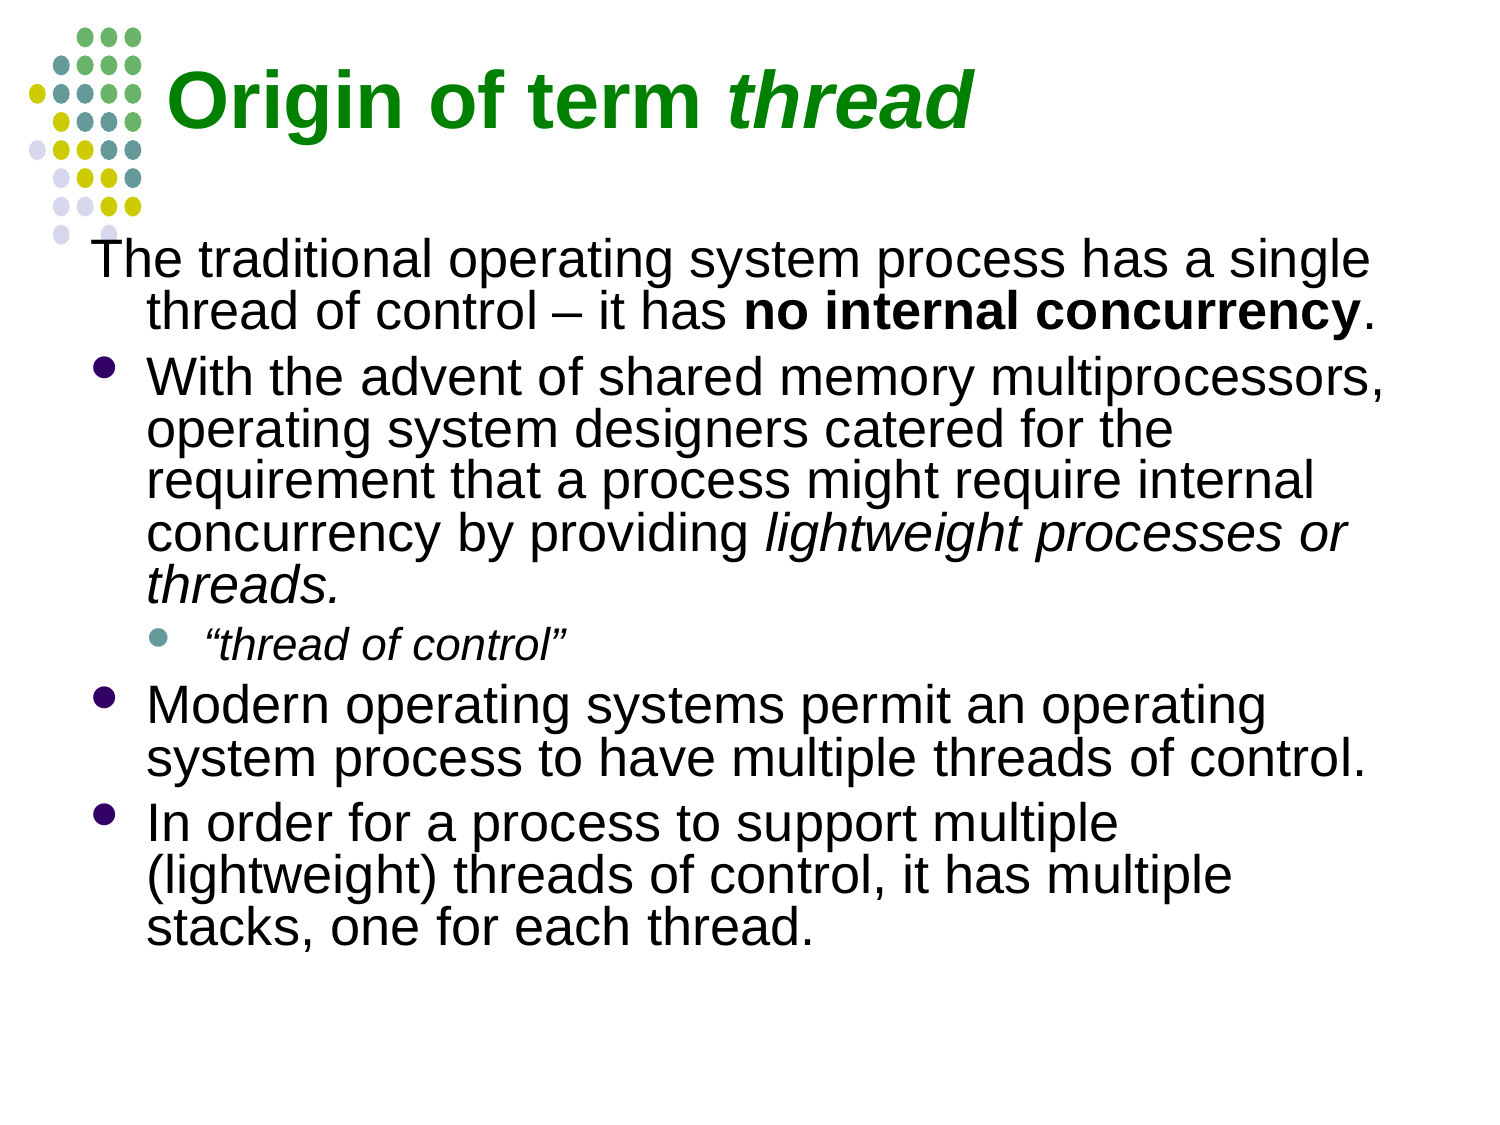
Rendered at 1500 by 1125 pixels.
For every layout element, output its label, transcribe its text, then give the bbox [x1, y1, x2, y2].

title Origin of term thread [151, 40, 1390, 176]
list The traditional operating system process has a single thread of control – it has no internal concurrency. With the advent of shared memory multiprocessors, operating system designers catered for the requirement that a process might require internal concurrency by providing lightweight processes or threads. “thread of control” Modern operating systems permit an operating system process to have multiple threads of control. In order for a process to support multiple (lightweight) threads of control, it has multiple stacks, one for each thread. [75, 228, 1426, 1006]
